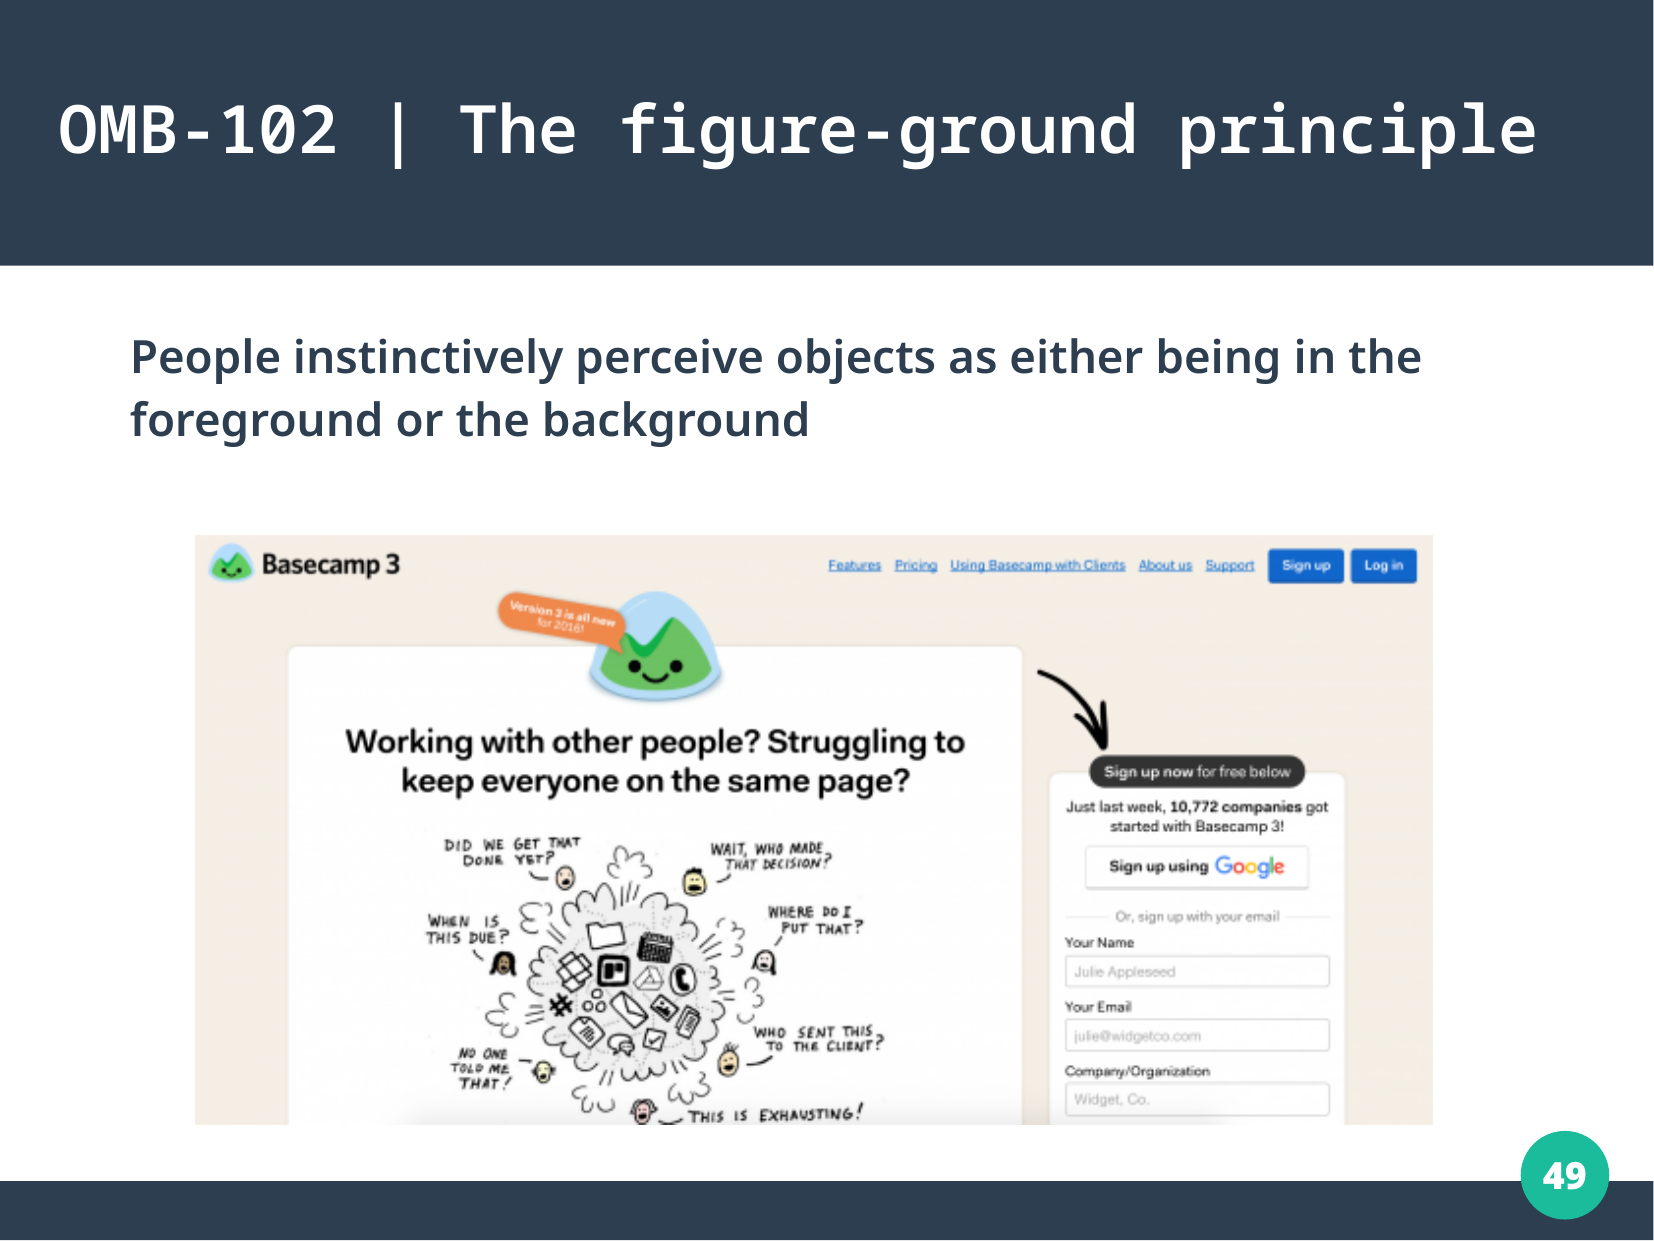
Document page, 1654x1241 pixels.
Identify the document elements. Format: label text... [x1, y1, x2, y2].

list People instinctively perceive objects as either being in the foreground or the background [59, 324, 1595, 1152]
title OMB-102 | The figure-ground principle [58, 49, 1594, 207]
picture [195, 535, 1433, 1126]
